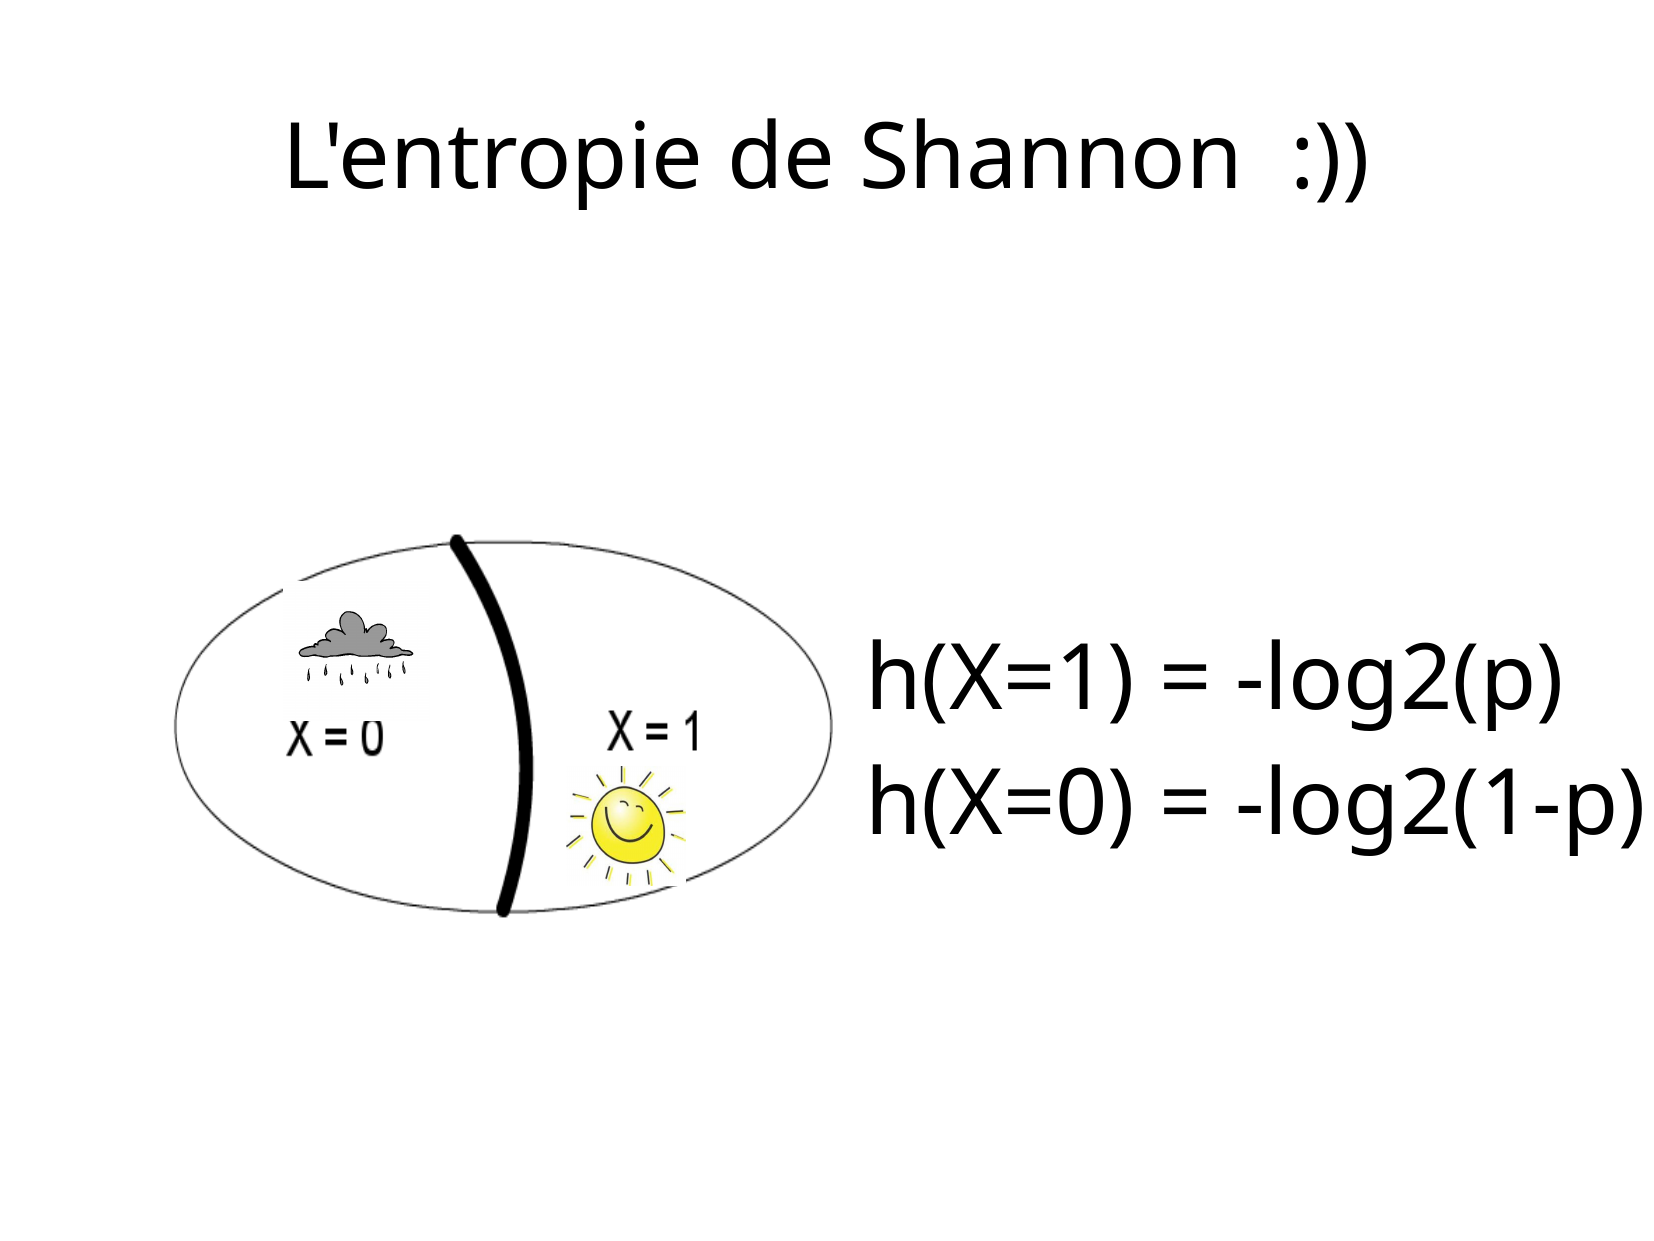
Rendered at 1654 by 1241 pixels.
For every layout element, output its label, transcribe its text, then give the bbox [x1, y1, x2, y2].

text_box h(X=1) = -log2(p) h(X=0) = -log2(1-p) [850, 603, 1654, 875]
picture [0, 283, 910, 1241]
title L'entropie de Shannon :)) [82, 49, 1571, 257]
